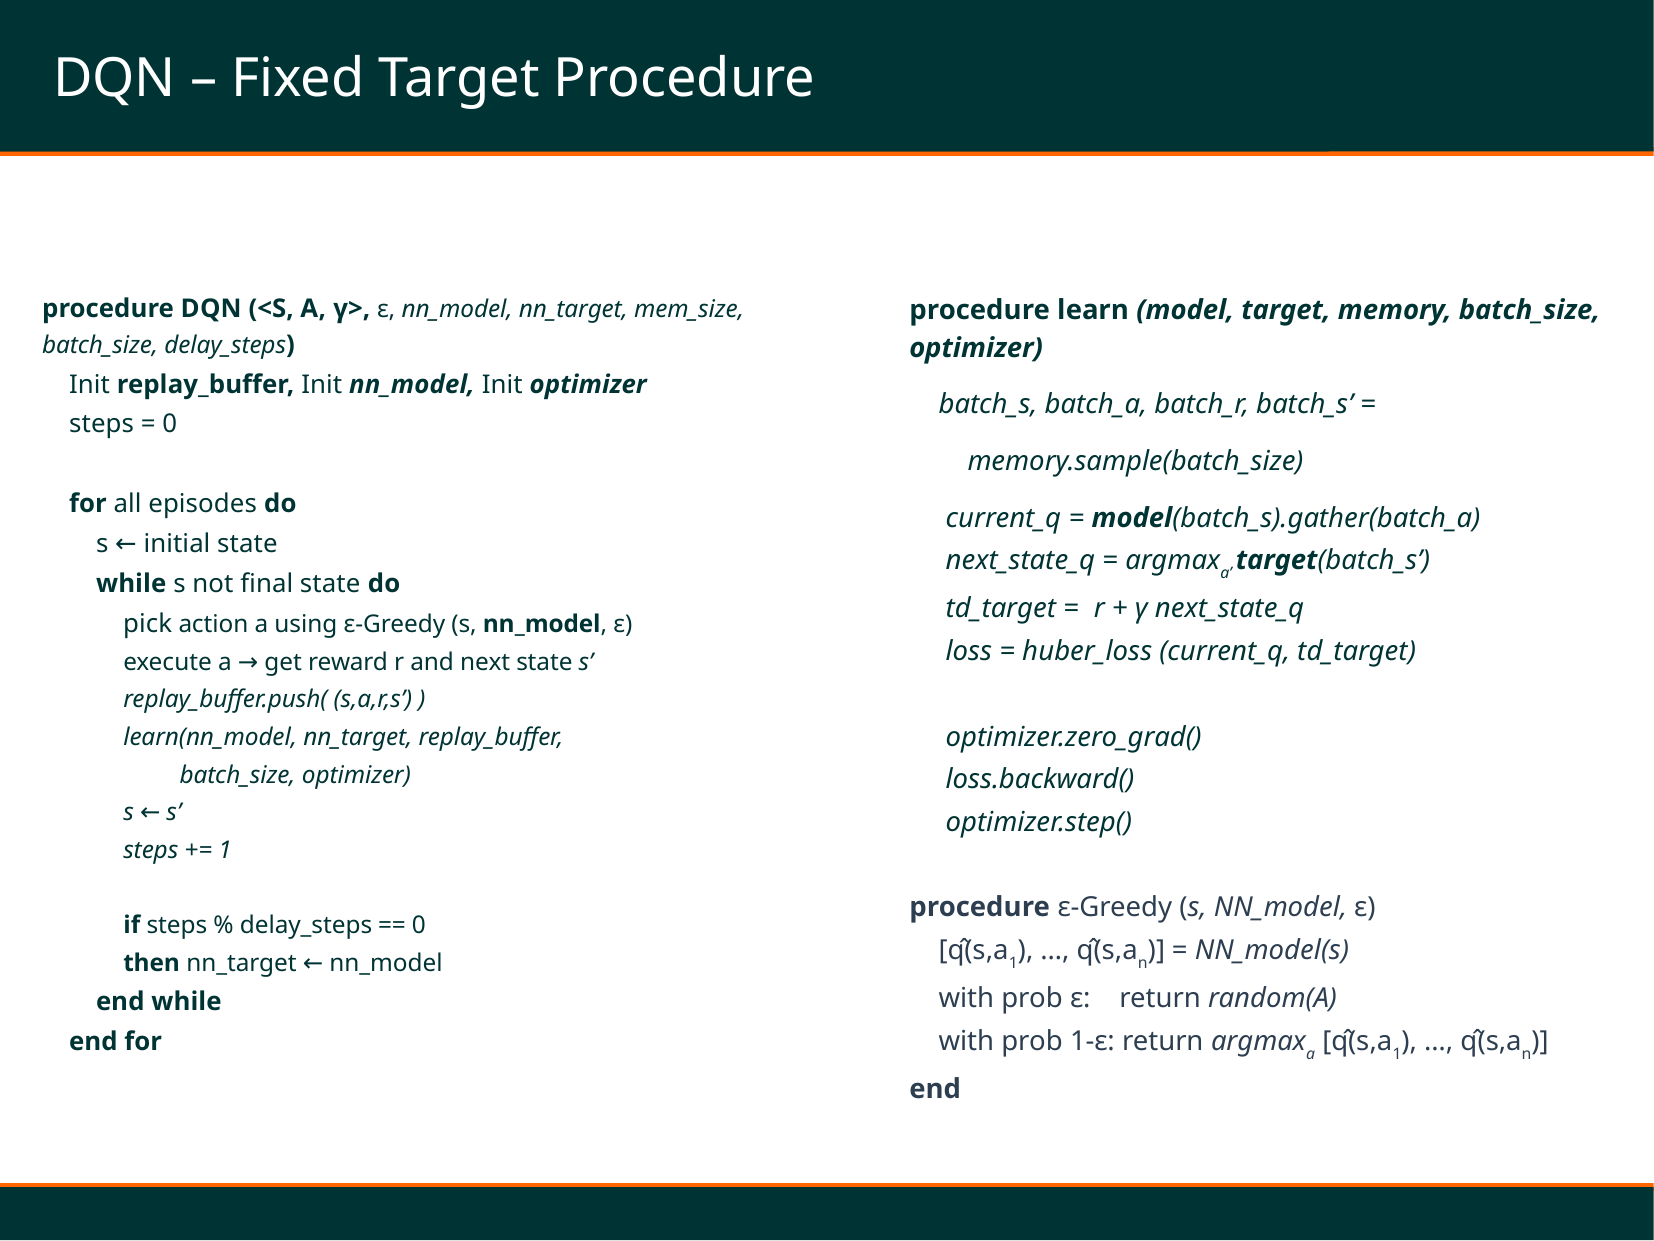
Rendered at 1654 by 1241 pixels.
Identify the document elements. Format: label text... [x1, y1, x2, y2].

title DQN – Fixed Target Procedure [0, 0, 1329, 152]
list procedure DQN (<S, A, γ>, ε, nn_model, nn_target, mem_size, batch_size, delay_steps) Init replay_buffer, Init nn_model, Init optimizer steps = 0 for all episodes do s ← initial state while s not final state do pick action a using ε-Greedy (s, nn_model, ε) execute a → get reward r and next state s’ replay_buffer.push( (s,a,r,s’) ) learn(nn_model, nn_target, replay_buffer, batch_size, optimizer) s ← s’ steps += 1 if steps % delay_steps == 0 then nn_target ← nn_model end while end for [42, 290, 802, 1111]
list procedure learn (model, target, memory, batch_size, optimizer) batch_s, batch_a, batch_r, batch_s’ = memory.sample(batch_size) current_q = model(batch_s).gather(batch_a) next_state_q = argmaxa’ target(batch_s’) td_target = r + γ next_state_q loss = huber_loss (current_q, td_target) optimizer.zero_grad() loss.backward() optimizer.step() procedure ε-Greedy (s, NN_model, ε) [q̂(s,a1), …, q̂(s,an)] = NN_model(s) with prob ε: return random(A) with prob 1-ε: return argmaxa [q̂(s,a1), …, q̂(s,an)] end [909, 290, 1636, 1111]
